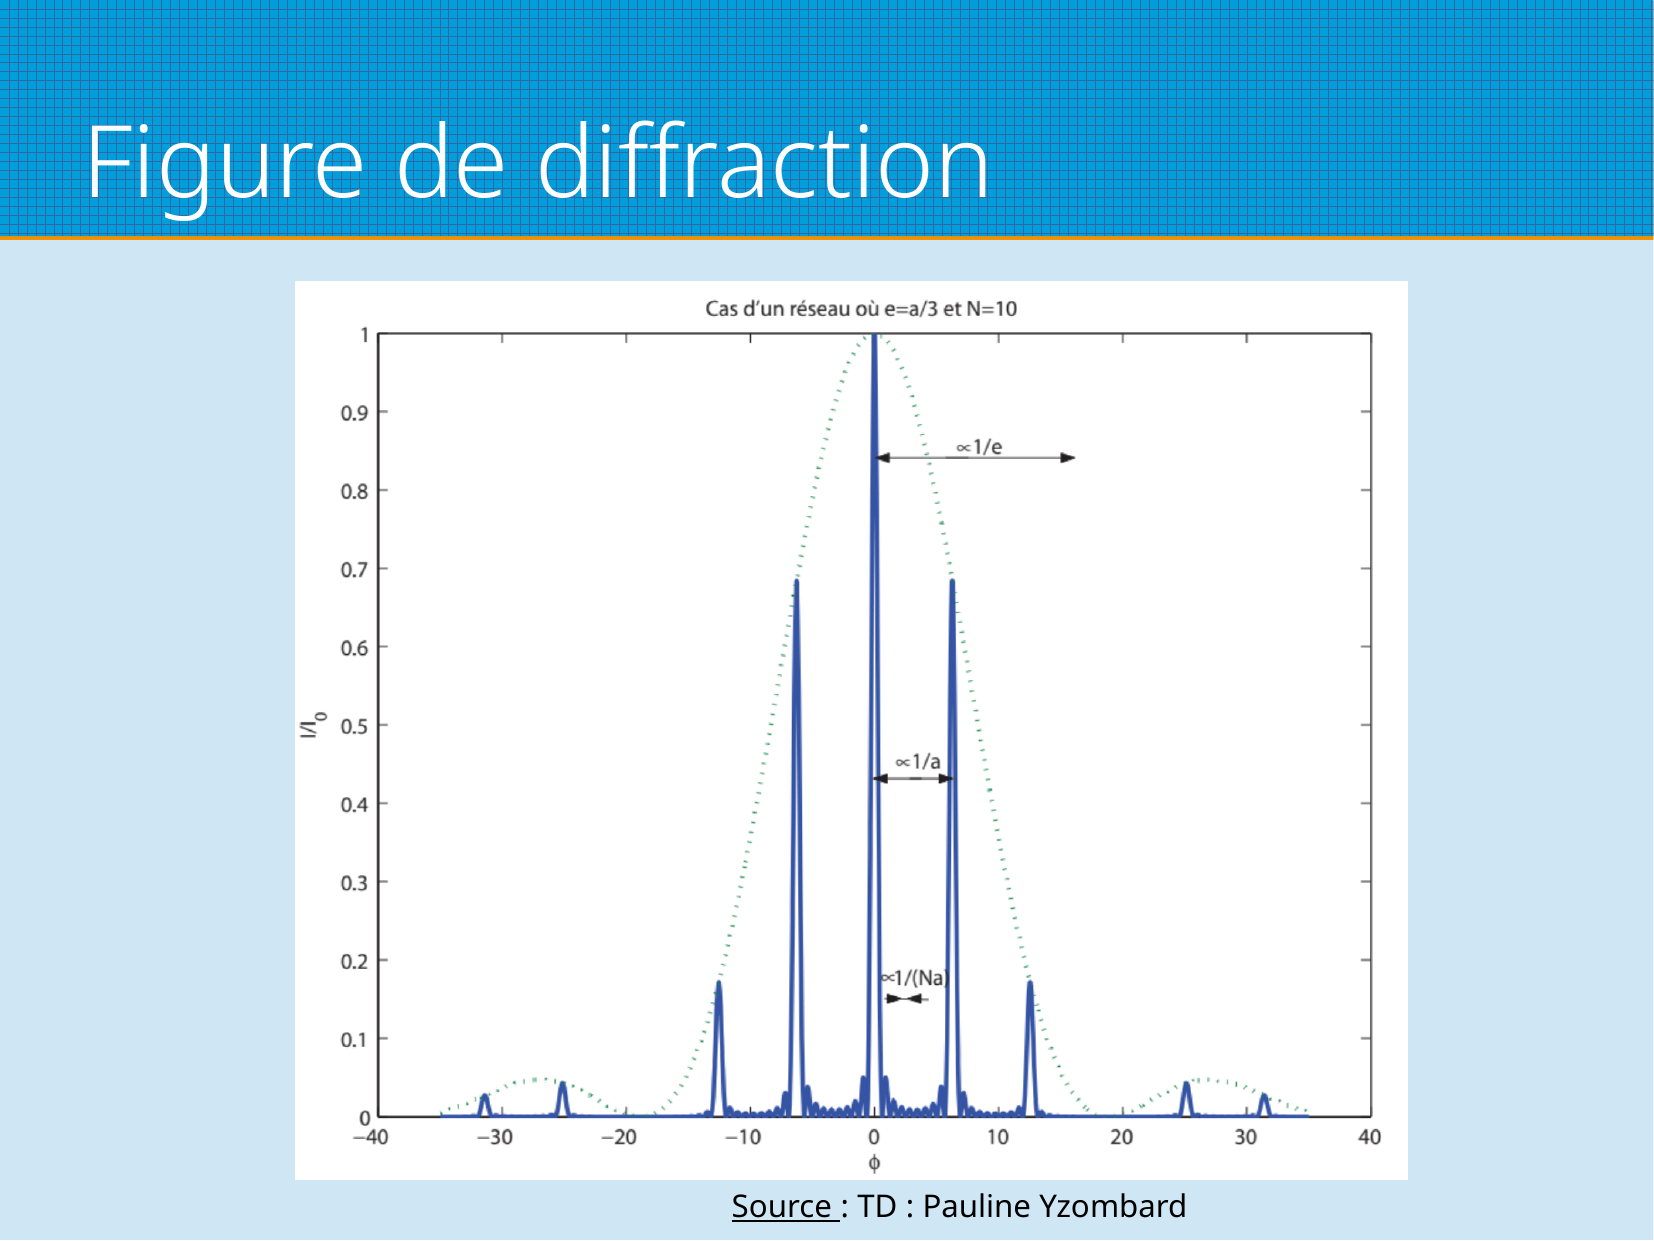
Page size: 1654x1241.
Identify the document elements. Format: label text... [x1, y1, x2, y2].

picture [295, 281, 1408, 1180]
title Figure de diffraction [82, 19, 1571, 227]
text_box Source : TD : Pauline Yzombard [725, 1179, 1654, 1232]
